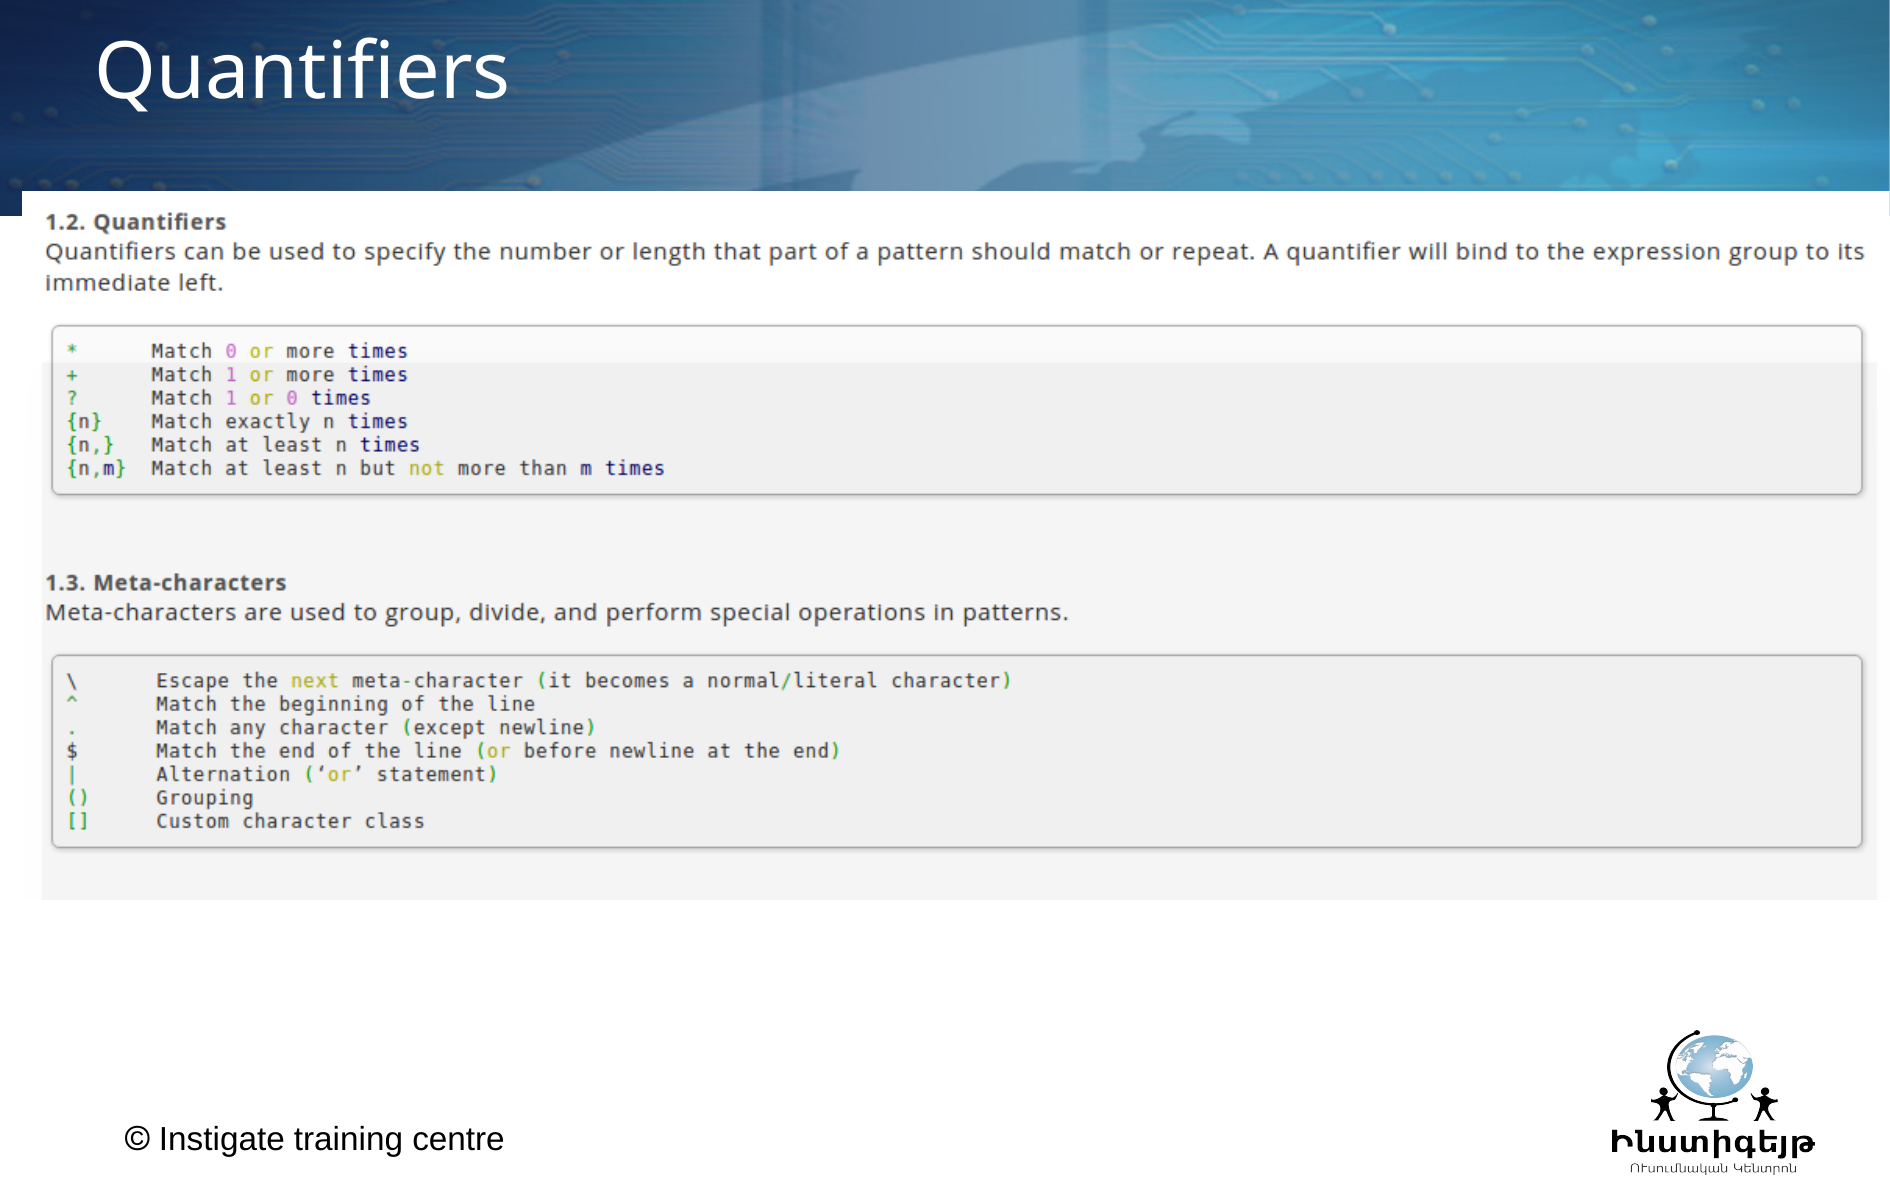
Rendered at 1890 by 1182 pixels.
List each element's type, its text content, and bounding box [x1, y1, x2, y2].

picture [1612, 1030, 1815, 1175]
title Quantifiers [94, 39, 1793, 45]
picture [0, 0, 1890, 900]
